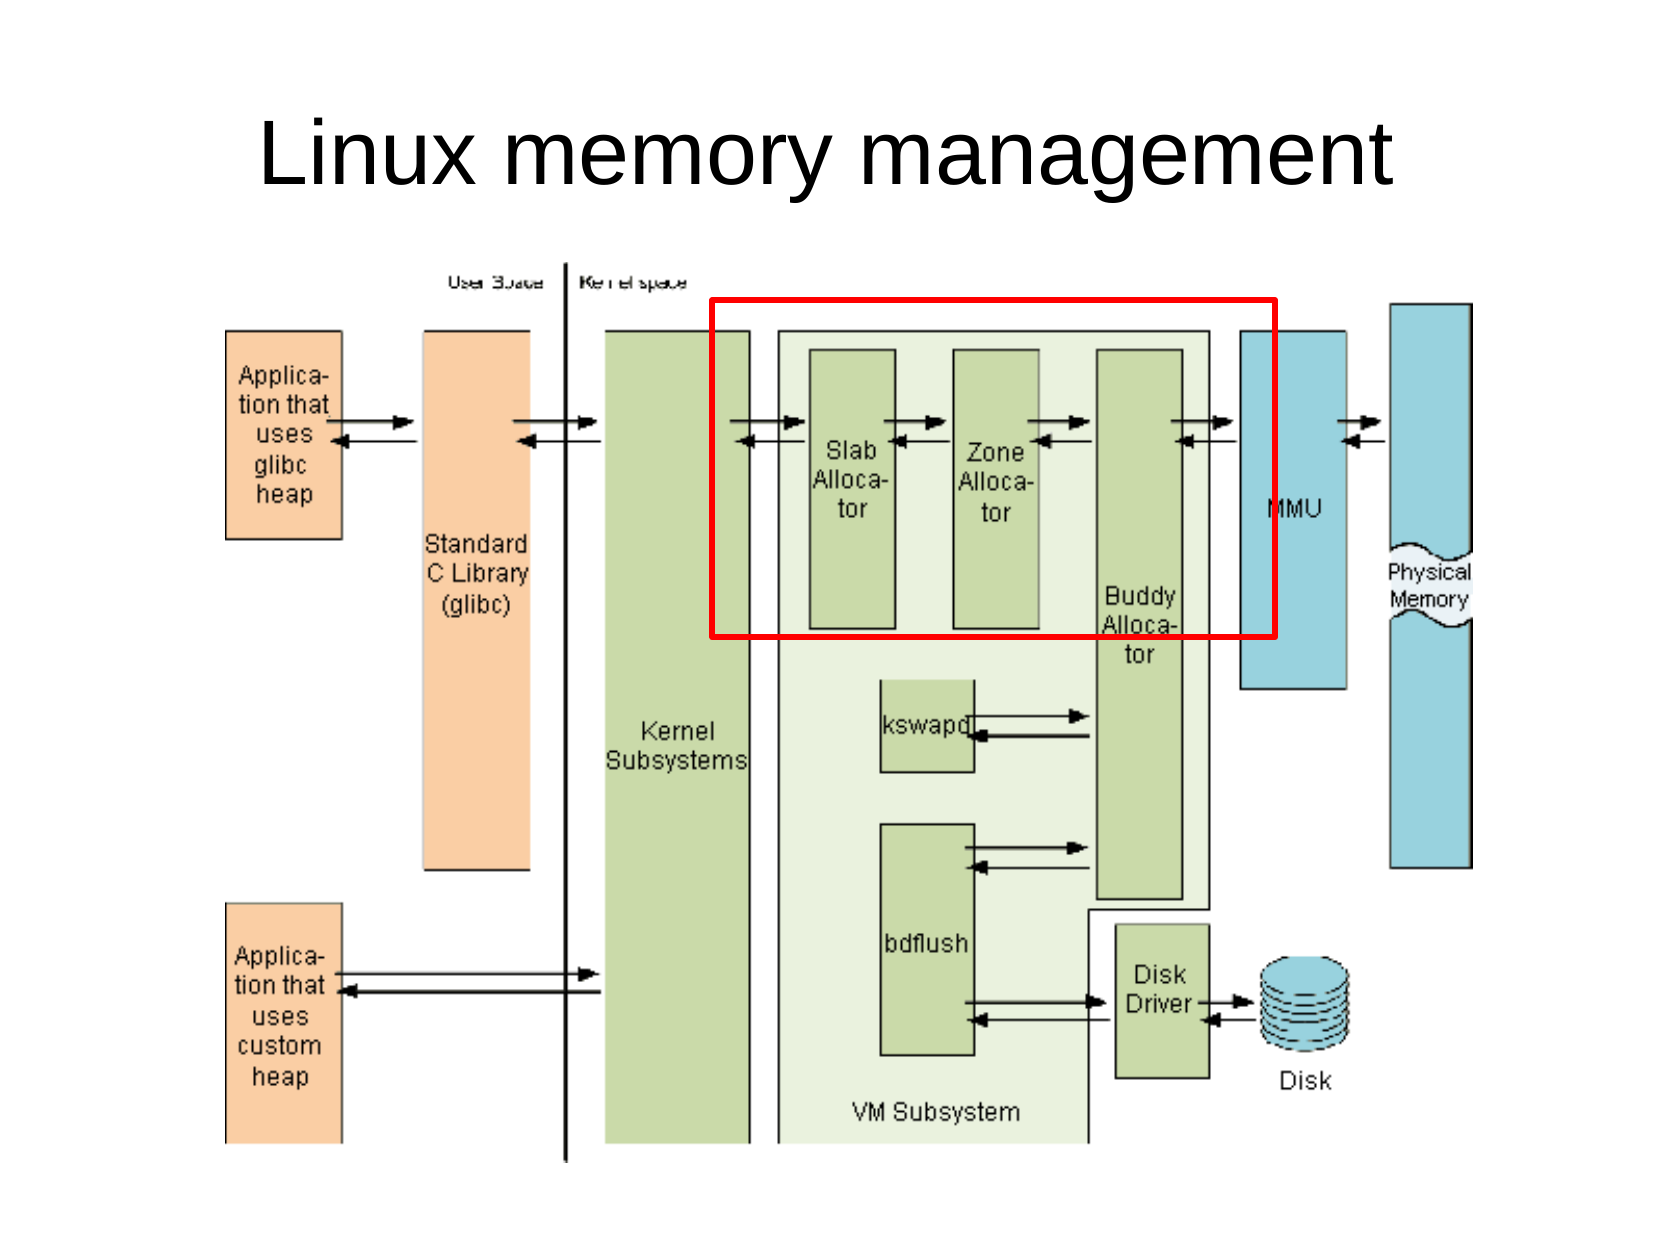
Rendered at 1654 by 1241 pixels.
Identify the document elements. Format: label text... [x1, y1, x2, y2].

picture [225, 262, 1473, 1163]
title Linux memory management [82, 49, 1571, 257]
